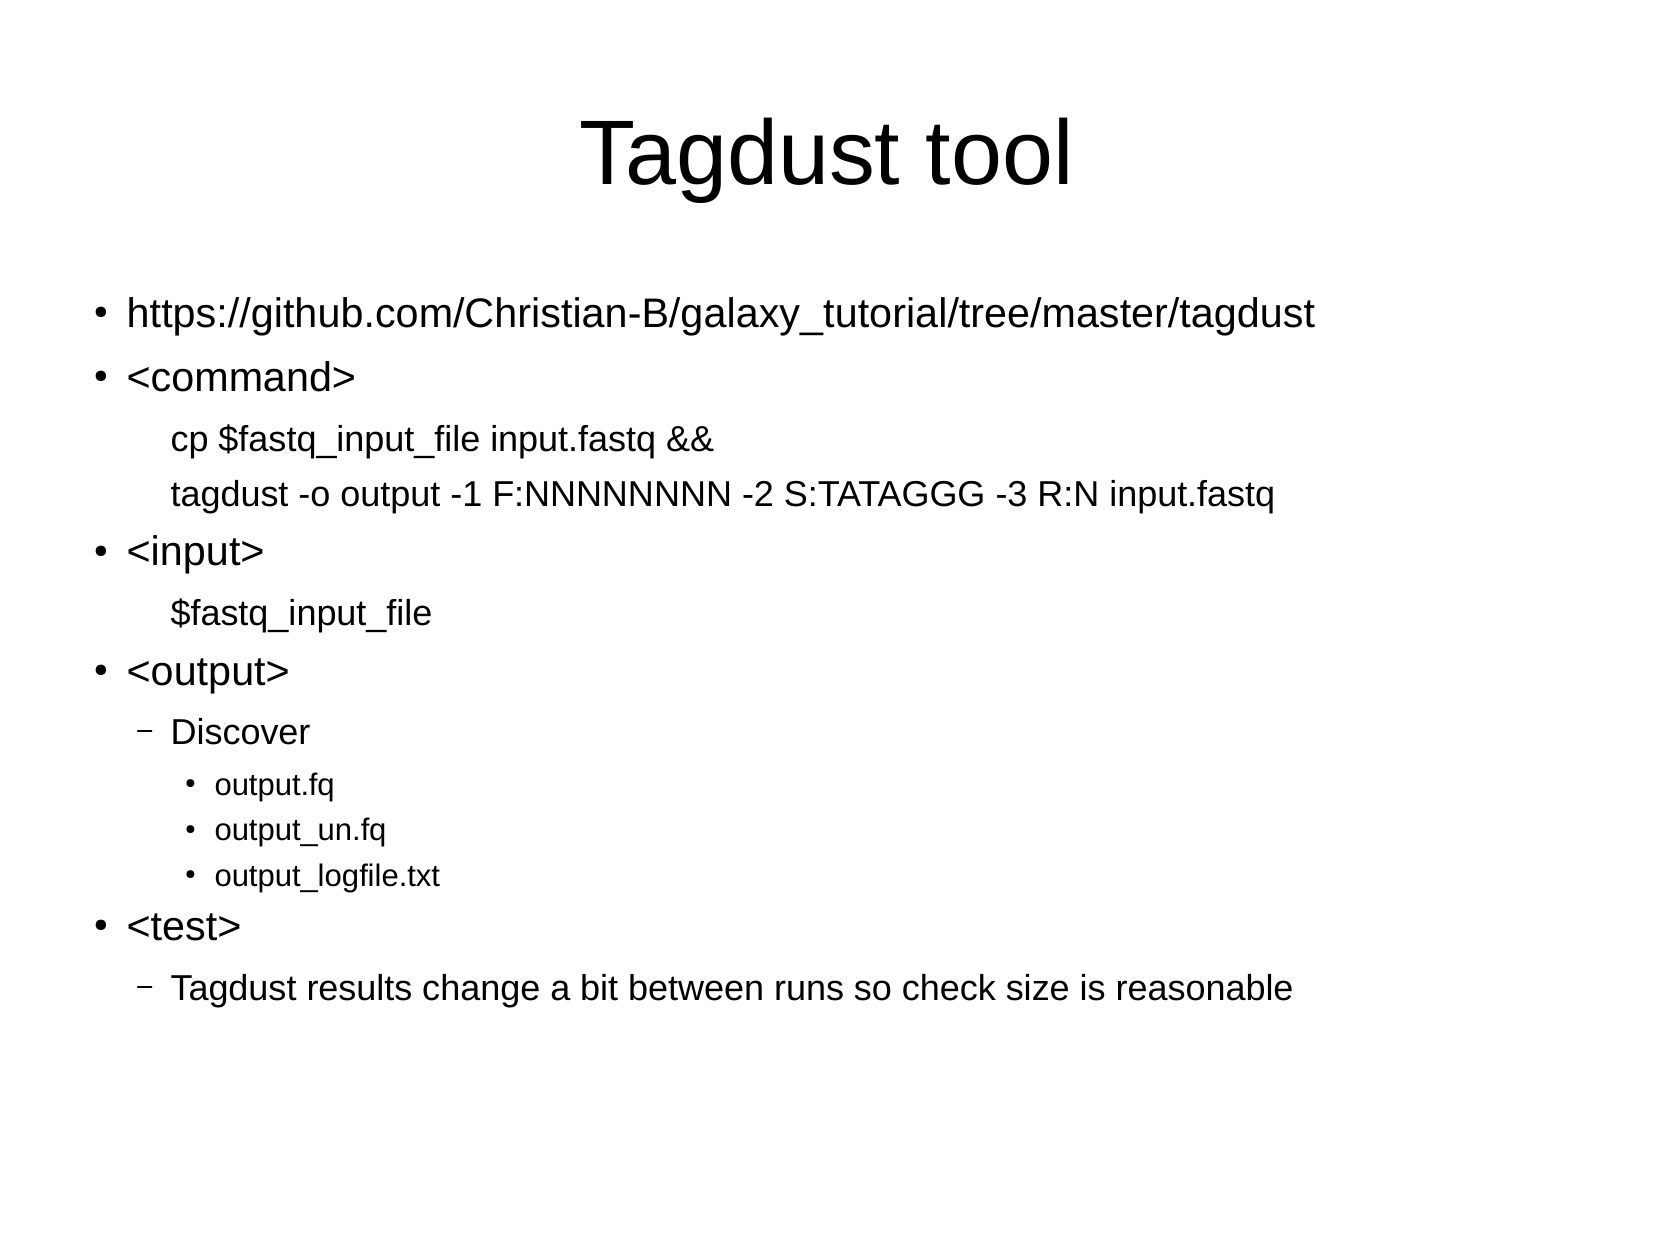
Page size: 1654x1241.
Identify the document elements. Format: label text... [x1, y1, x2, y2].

list https://github.com/Christian-B/galaxy_tutorial/tree/master/tagdust <command> cp $fastq_input_file input.fastq && tagdust -o output -1 F:NNNNNNNN -2 S:TATAGGG -3 R:N input.fastq <input> $fastq_input_file <output> Discover output.fq output_un.fq output_logfile.txt <test> Tagdust results change a bit between runs so check size is reasonable [82, 290, 1571, 1010]
title Tagdust tool [82, 49, 1571, 257]
